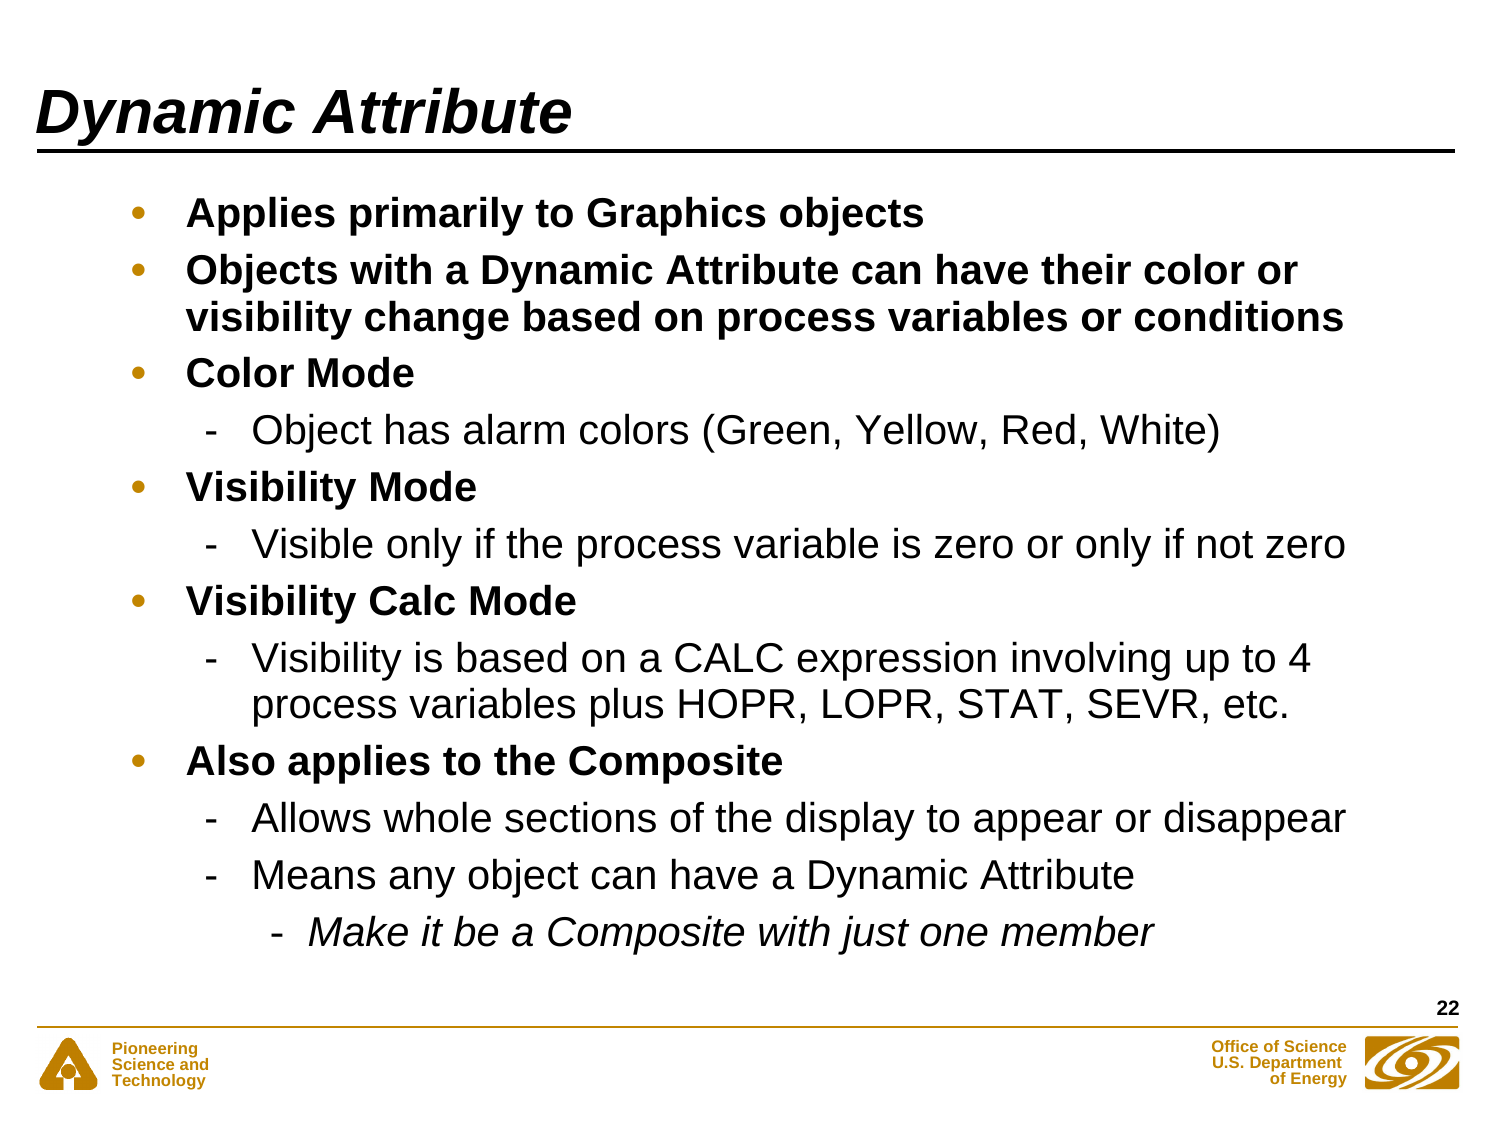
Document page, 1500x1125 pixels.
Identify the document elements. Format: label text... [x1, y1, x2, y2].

title Dynamic Attribute [21, 75, 1459, 154]
picture [35, 1034, 101, 1094]
picture [1362, 1032, 1463, 1093]
list Applies primarily to Graphics objects Objects with a Dynamic Attribute can have their color or visibility change based on process variables or conditions Color Mode Object has alarm colors (Green, Yellow, Red, White) Visibility Mode Visible only if the process variable is zero or only if not zero Visibility Calc Mode Visibility is based on a CALC expression involving up to 4 process variables plus HOPR, LOPR, STAT, SEVR, etc. Also applies to the Composite Allows whole sections of the display to appear or disappear Means any object can have a Dynamic Attribute Make it be a Composite with just one member [114, 182, 1459, 1007]
